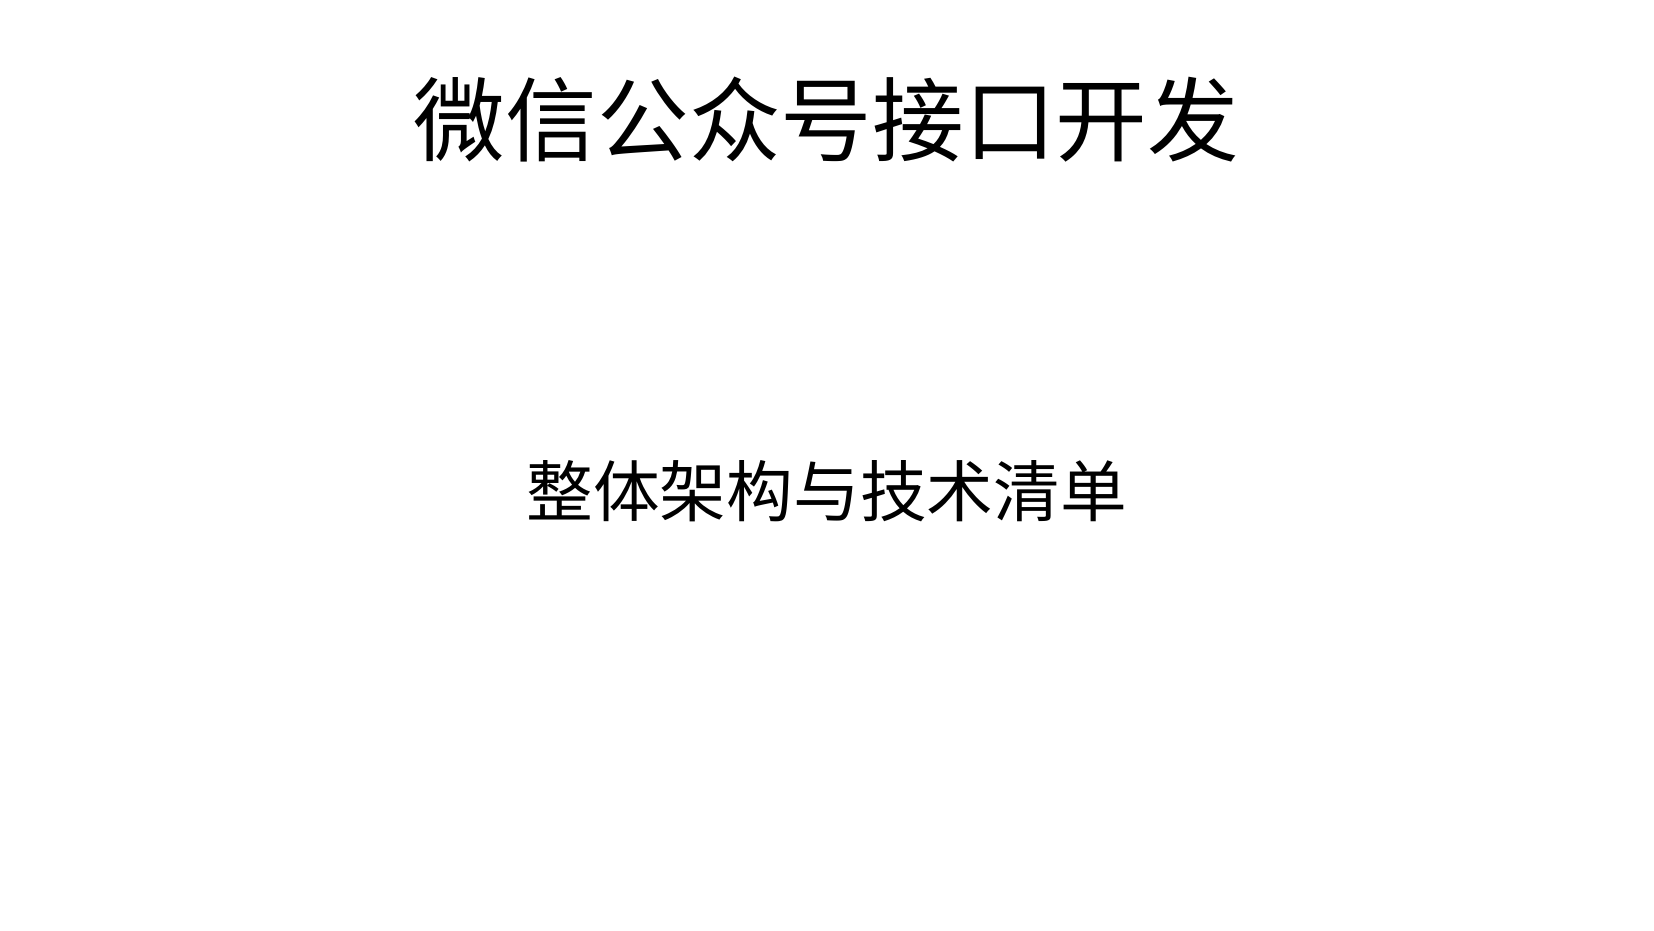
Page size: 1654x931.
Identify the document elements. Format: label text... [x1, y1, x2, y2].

subtitle 整体架构与技术清单 [82, 217, 1571, 758]
title 微信公众号接口开发 [82, 37, 1571, 193]
